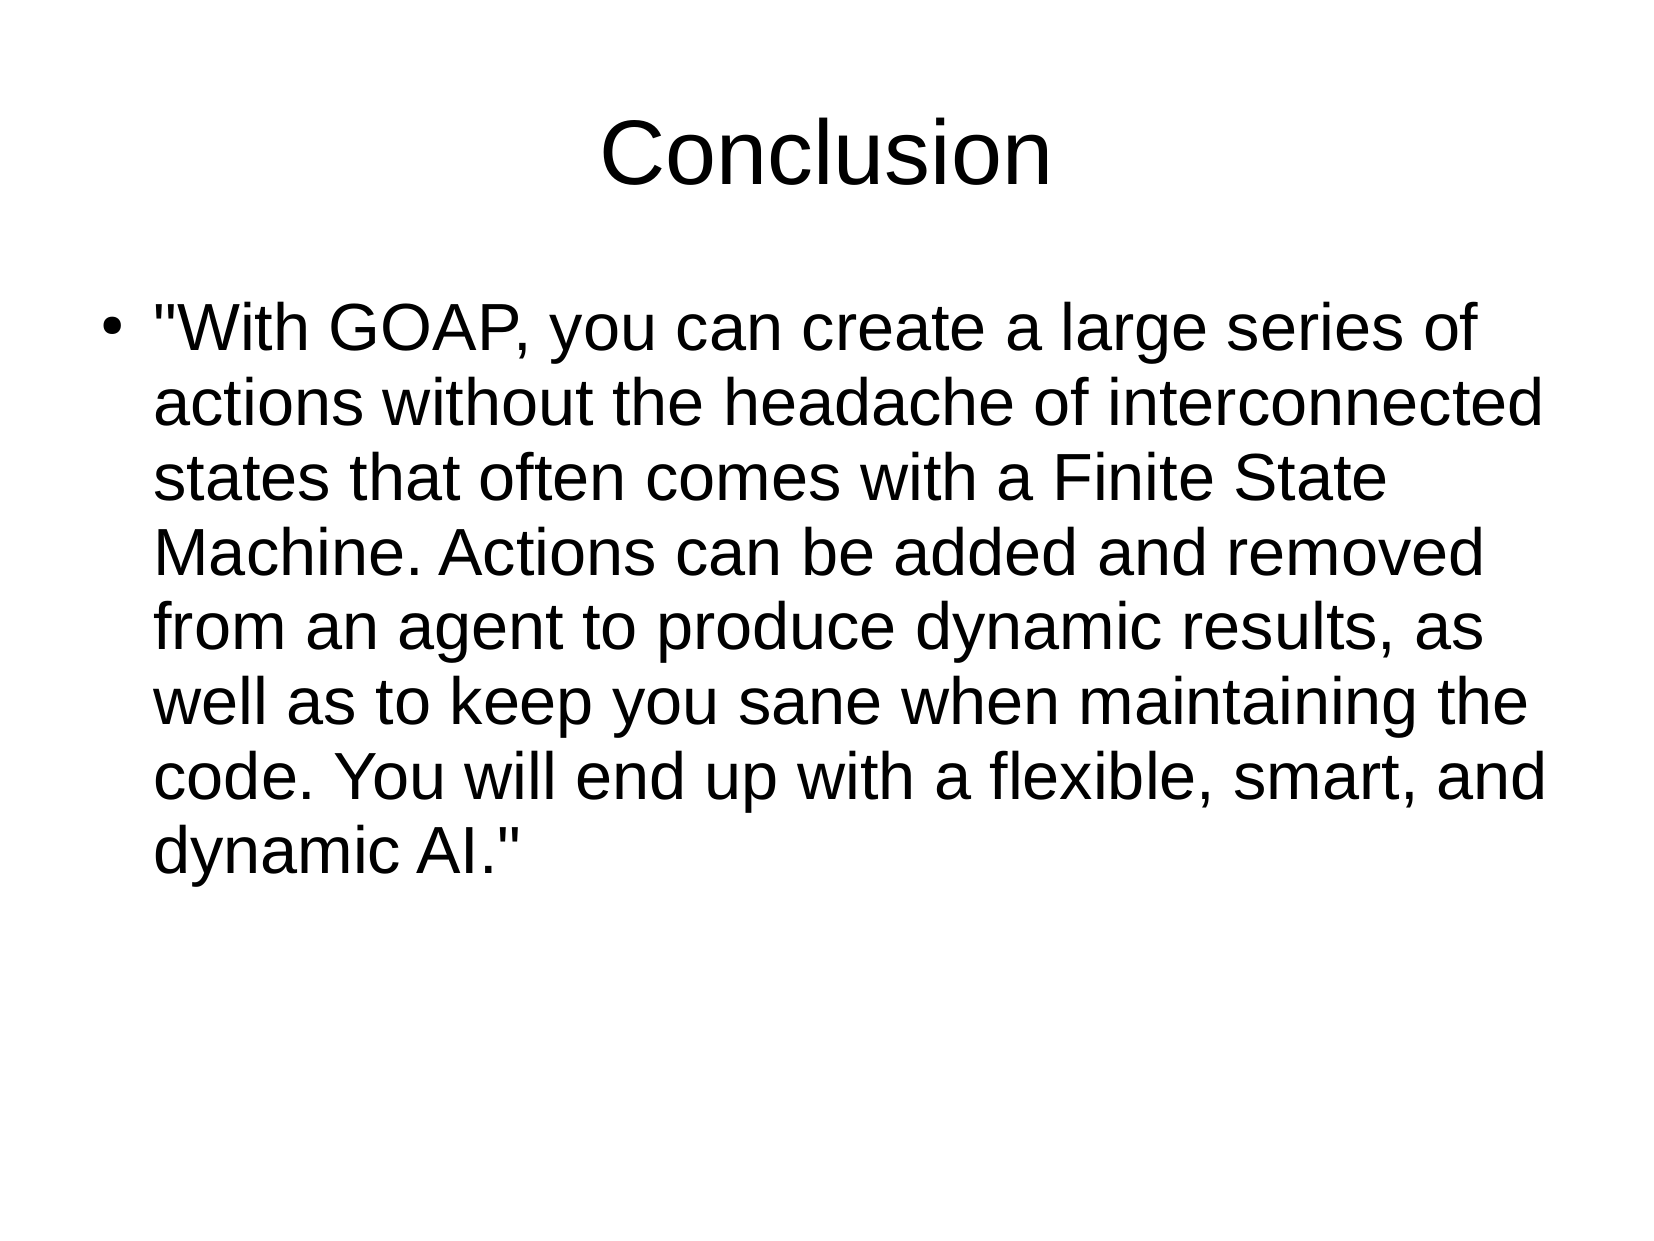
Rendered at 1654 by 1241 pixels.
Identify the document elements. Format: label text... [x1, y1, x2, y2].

list "With GOAP, you can create a large series of actions without the headache of interconnected states that often comes with a Finite State Machine. Actions can be added and removed from an agent to produce dynamic results, as well as to keep you sane when maintaining the code. You will end up with a flexible, smart, and dynamic AI." [82, 290, 1571, 1109]
title Conclusion [82, 49, 1571, 257]
